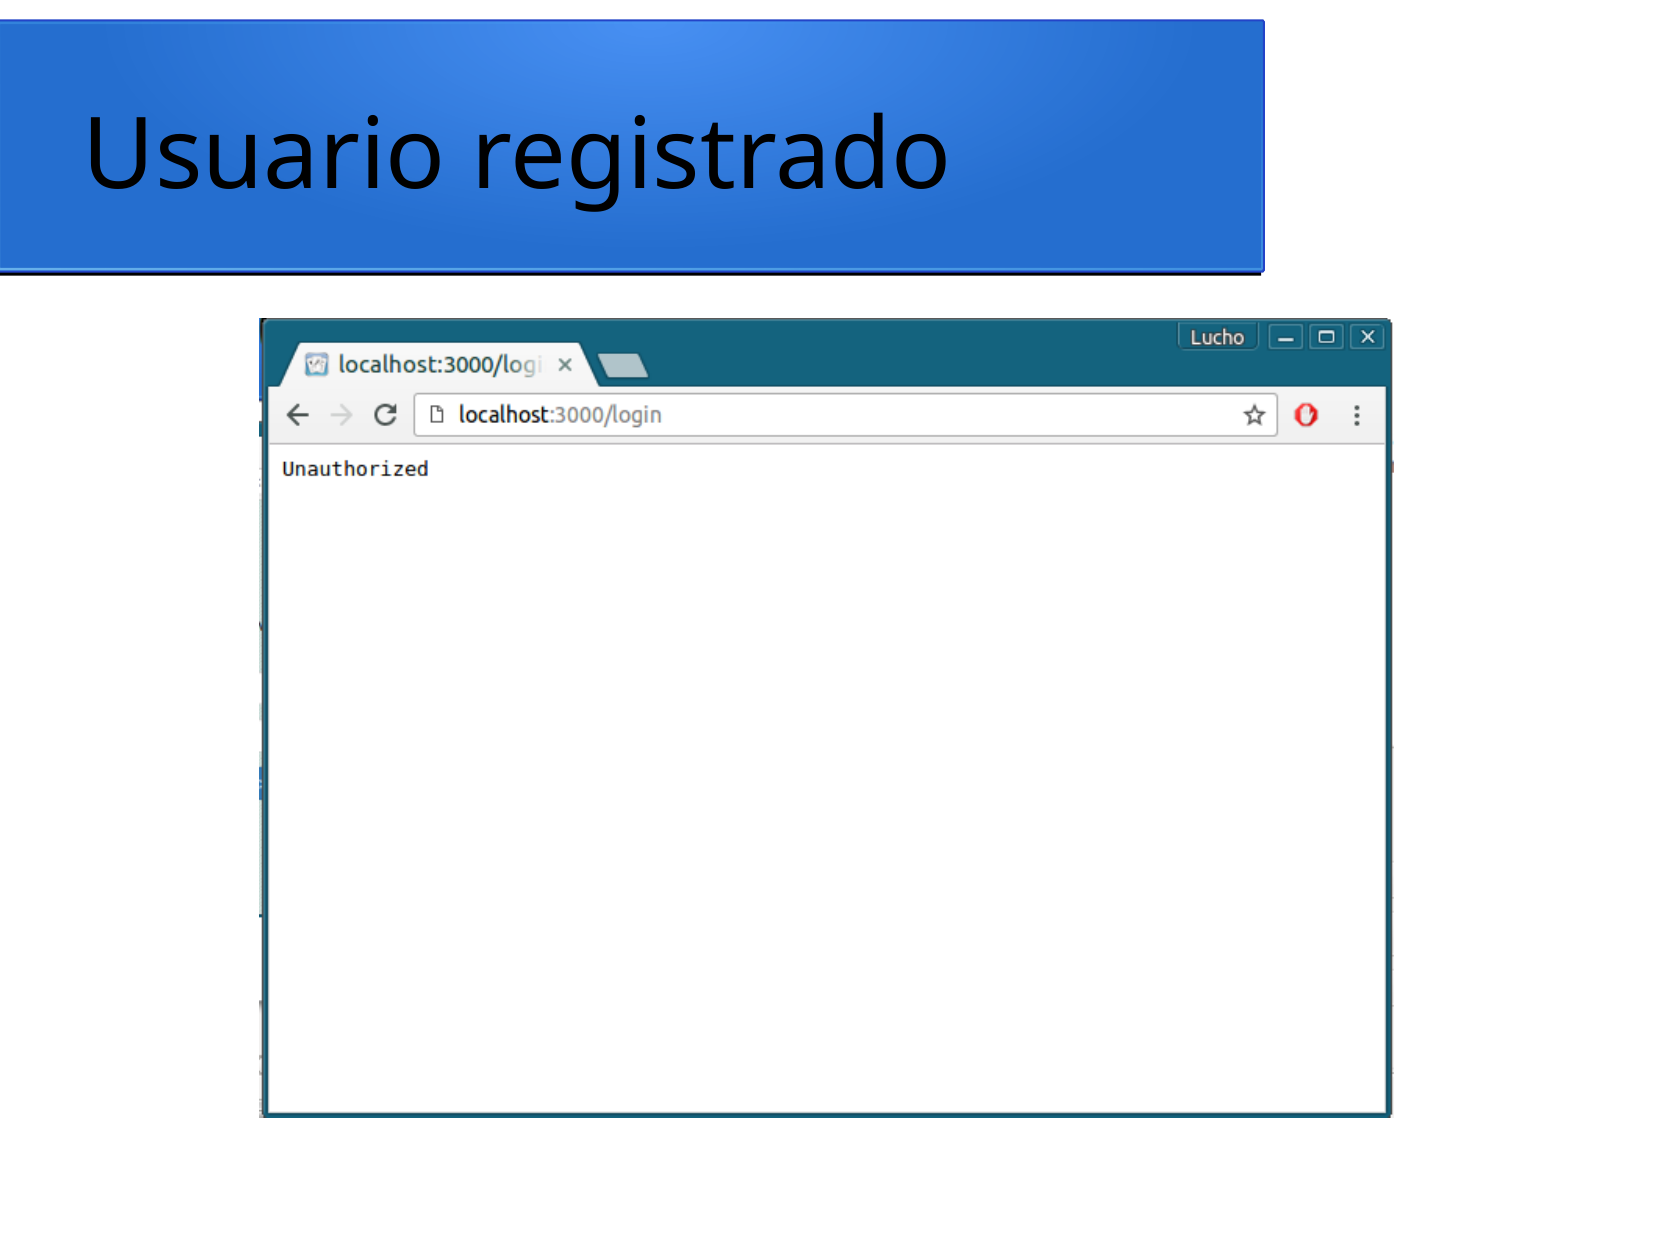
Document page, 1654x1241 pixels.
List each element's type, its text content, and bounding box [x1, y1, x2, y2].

title Usuario registrado [82, 47, 1235, 252]
picture [259, 318, 1394, 1118]
